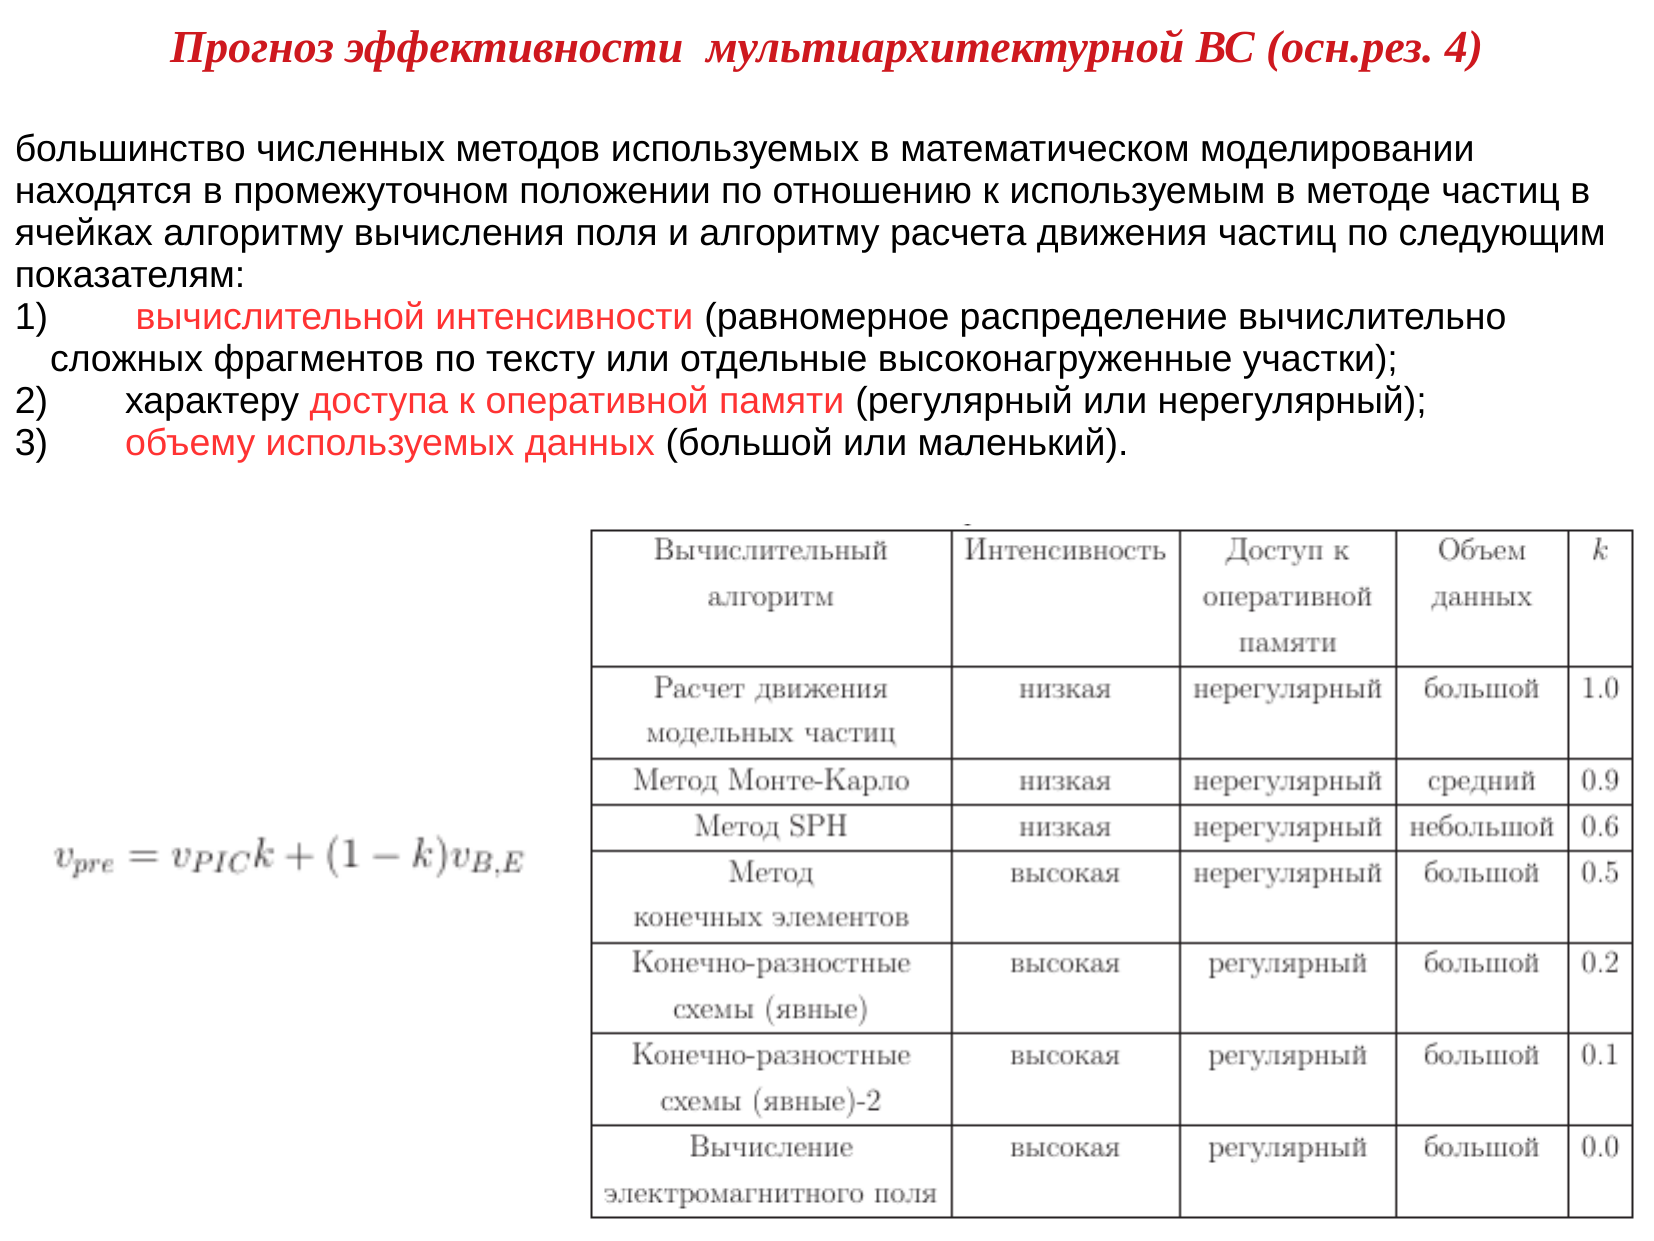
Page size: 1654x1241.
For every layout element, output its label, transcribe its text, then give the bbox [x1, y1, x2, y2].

picture [7, 555, 1654, 1235]
title Прогноз эффективности мультиархитектурной ВС (осн.рез. 4) [82, 0, 1571, 151]
text_box большинство численных методов используемых в математическом моделировании находятся в промежуточном положении по отношению к используемым в методе частиц в ячейках алгоритму вычисления поля и алгоритму расчета движения частиц по следующим показателям: вычислительной интенсивности (равномерное распределение вычислительно сложных фрагментов по тексту или отдельные высоконагруженные участки); характеру доступа к оперативной памяти (регулярный или нерегулярный); объему используемых данных (большой или маленький). [0, 120, 1654, 555]
